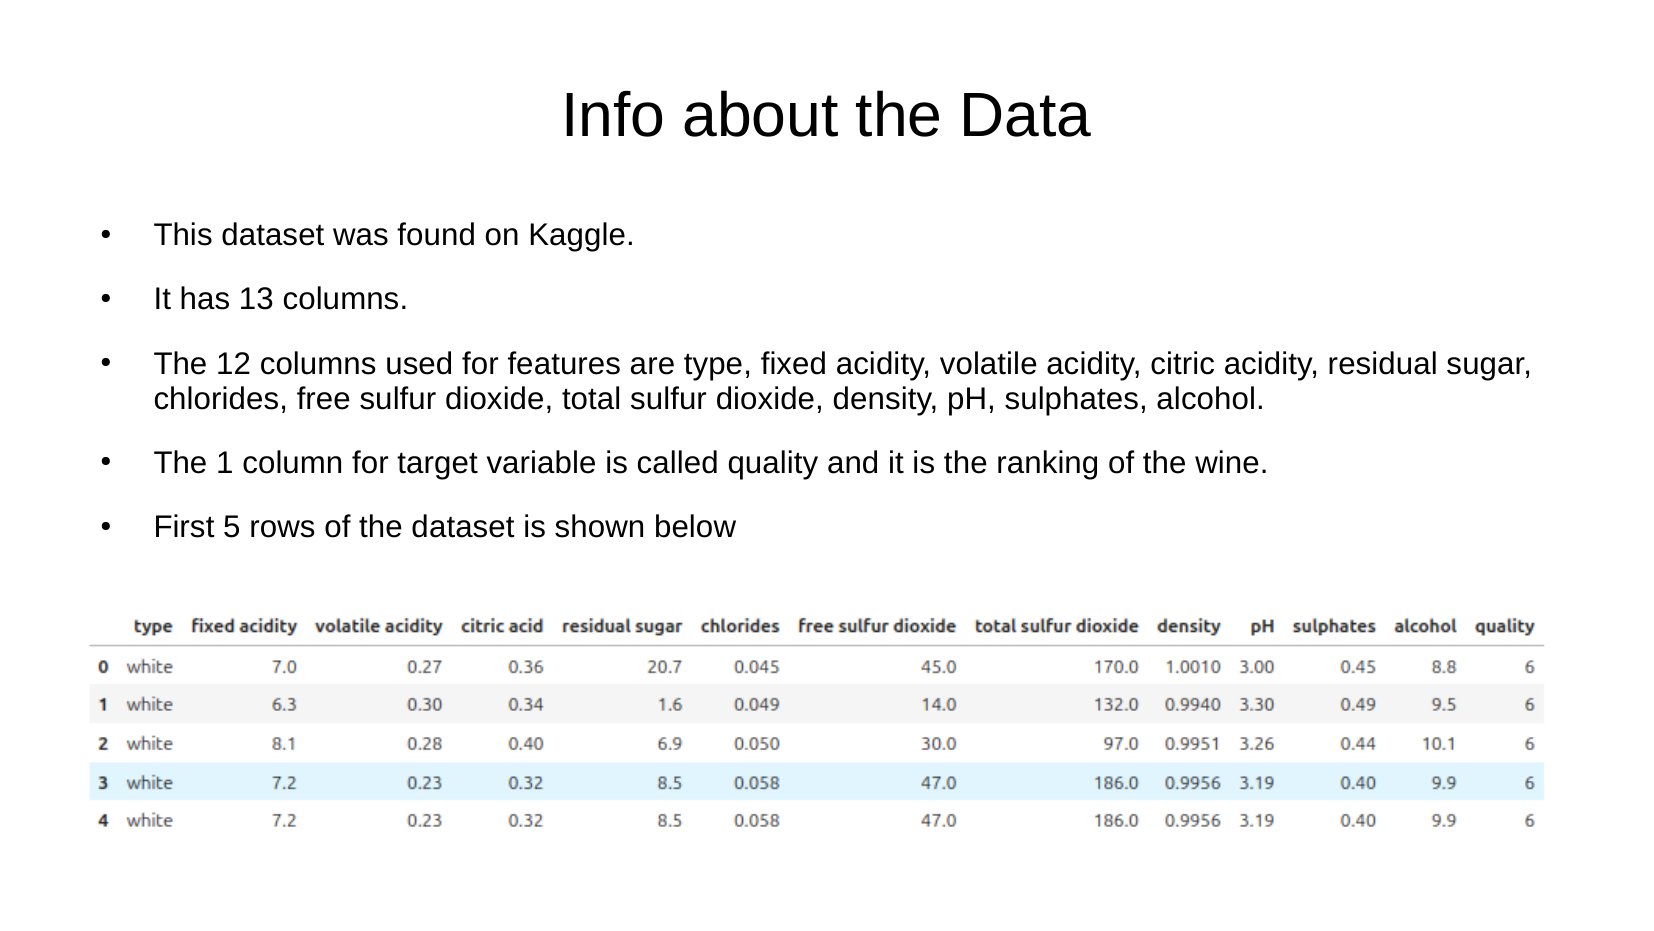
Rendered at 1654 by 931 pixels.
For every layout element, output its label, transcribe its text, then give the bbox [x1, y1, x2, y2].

picture [82, 609, 1560, 863]
title Info about the Data [82, 37, 1571, 193]
list This dataset was found on Kaggle. It has 13 columns. The 12 columns used for features are type, fixed acidity, volatile acidity, citric acidity, residual sugar, chlorides, free sulfur dioxide, total sulfur dioxide, density, pH, sulphates, alcohol. The 1 column for target variable is called quality and it is the ranking of the wine. First 5 rows of the dataset is shown below [82, 217, 1571, 758]
